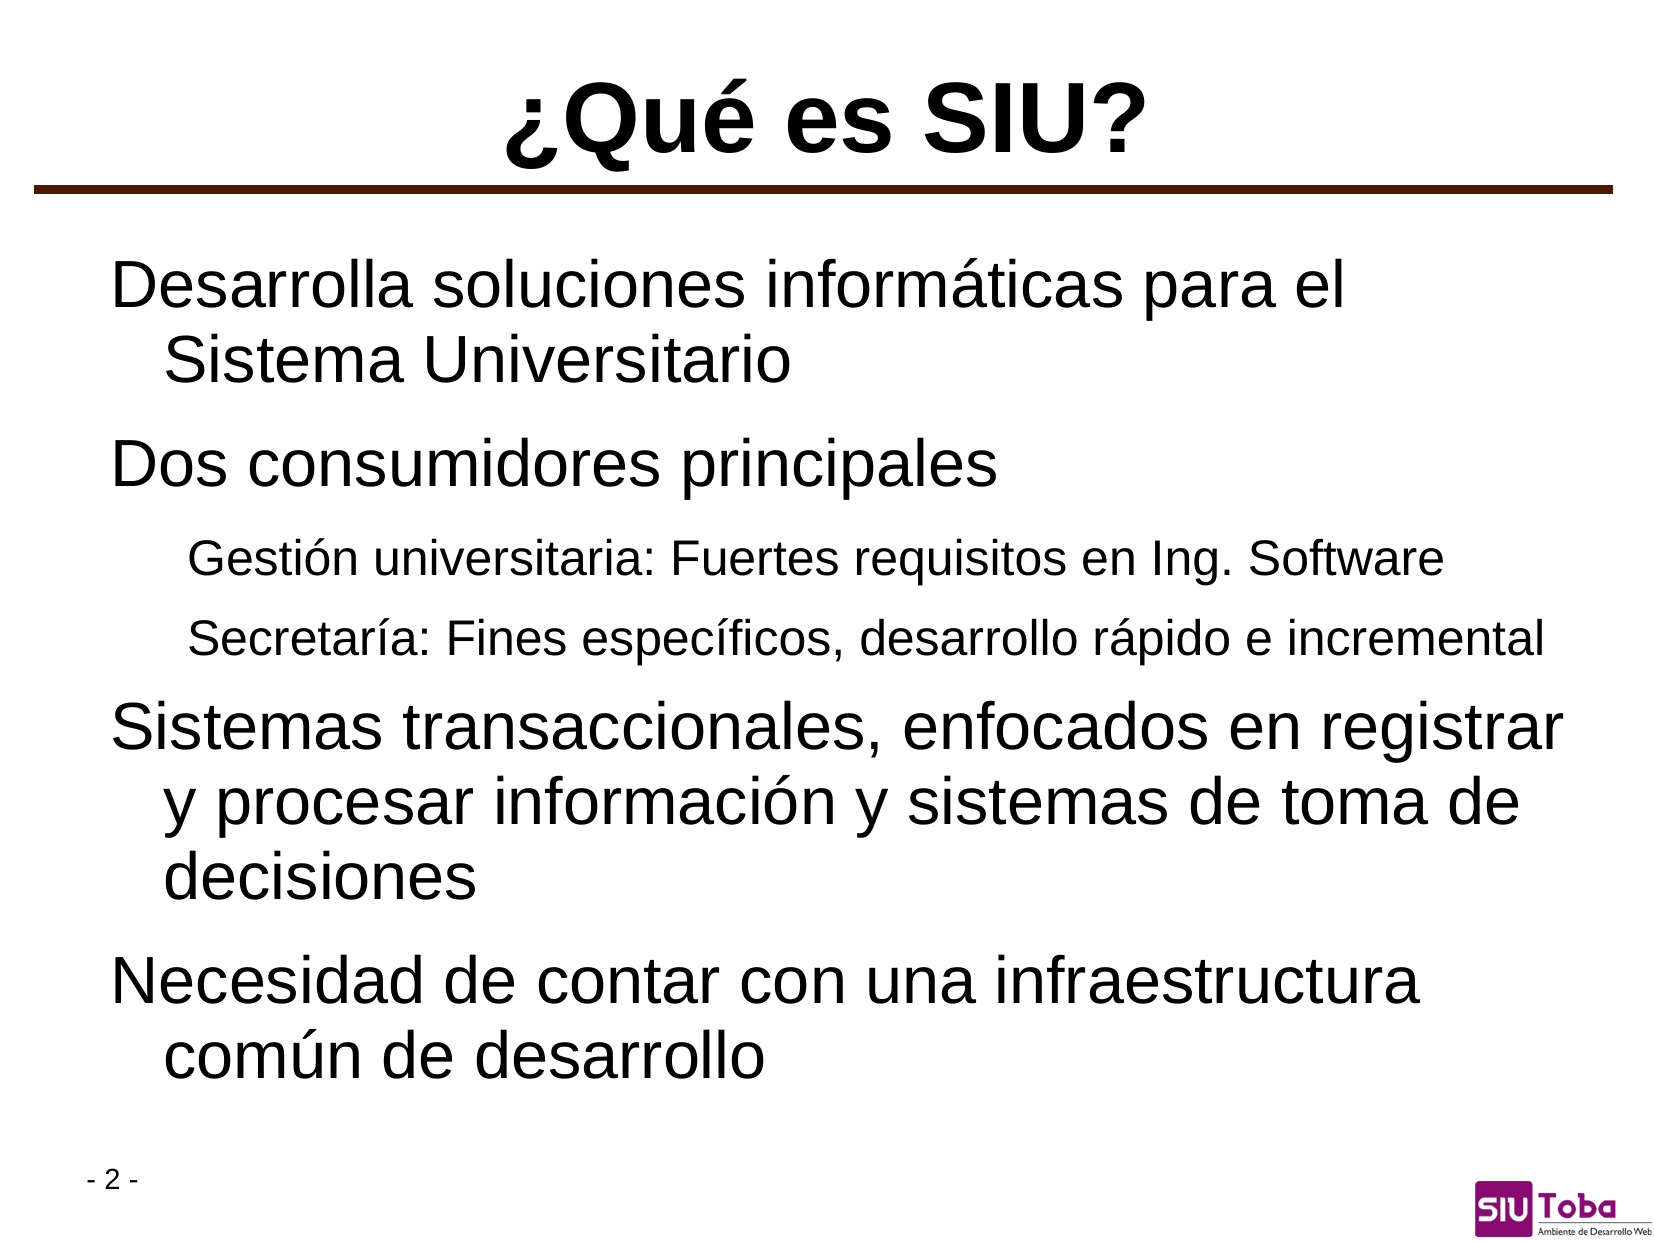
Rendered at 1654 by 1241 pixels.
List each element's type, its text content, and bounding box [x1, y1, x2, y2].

picture [1475, 1181, 1652, 1237]
title ¿Qué es SIU? [58, 47, 1594, 188]
list Desarrolla soluciones informáticas para el Sistema Universitario Dos consumidores principales Gestión universitaria: Fuertes requisitos en Ing. Software Secretaría: Fines específicos, desarrollo rápido e incremental Sistemas transaccionales, enfocados en registrar y procesar información y sistemas de toma de decisiones Necesidad de contar con una infraestructura común de desarrollo [92, 247, 1575, 1201]
